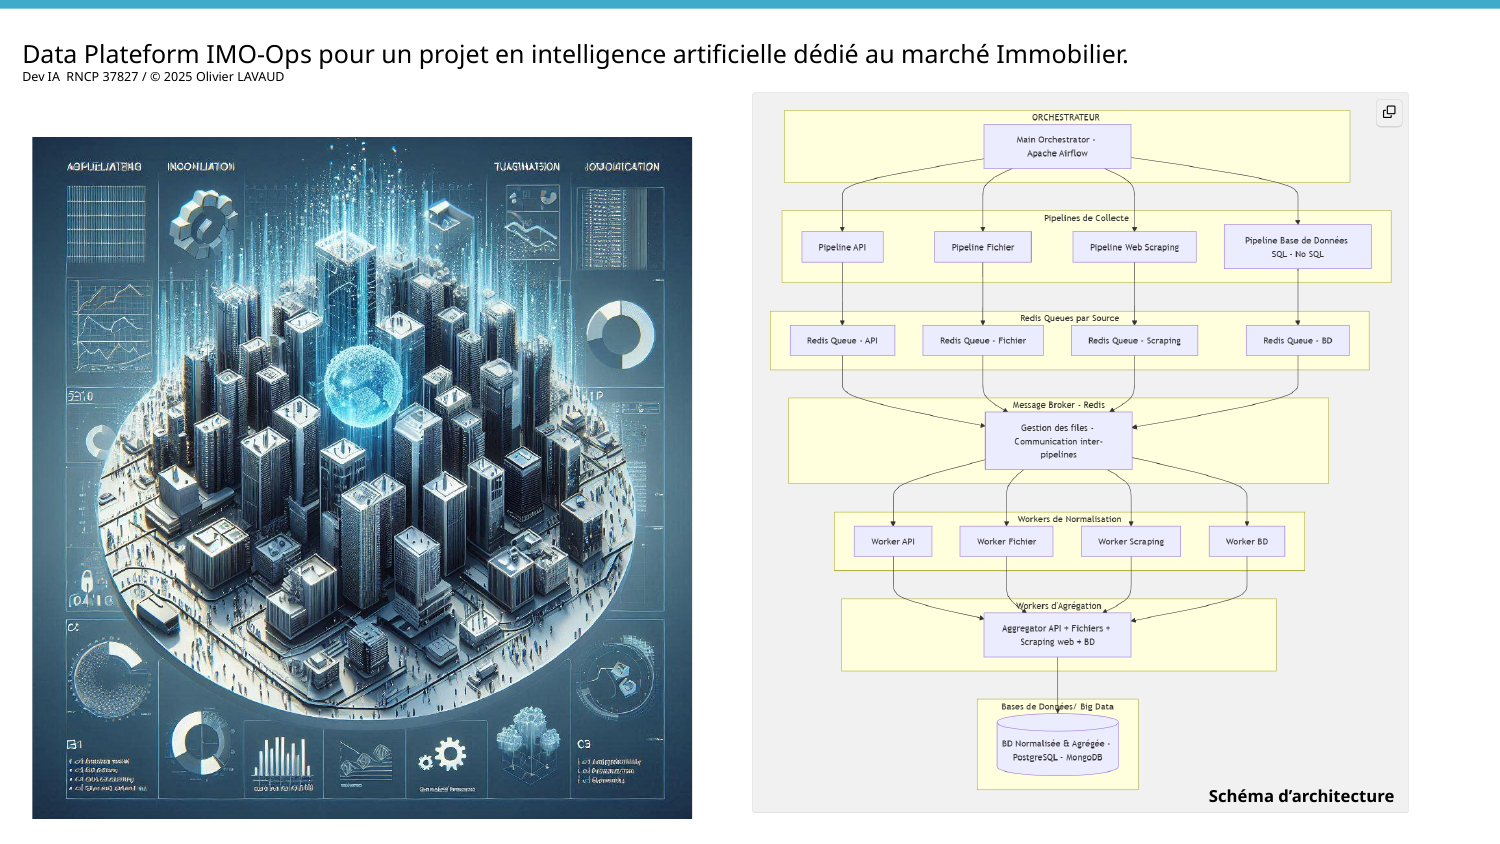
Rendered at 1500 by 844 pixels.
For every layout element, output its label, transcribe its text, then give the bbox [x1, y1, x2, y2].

picture [32, 137, 693, 819]
title Data Plateform IMO-Ops pour un projet en intelligence artificielle dédié au marché Immobilier. Dev IA RNCP 37827 / © 2025 Olivier LAVAUD [7, 23, 1488, 113]
picture [743, 113, 1412, 819]
text_box Schéma d’architecture [1194, 768, 1421, 822]
